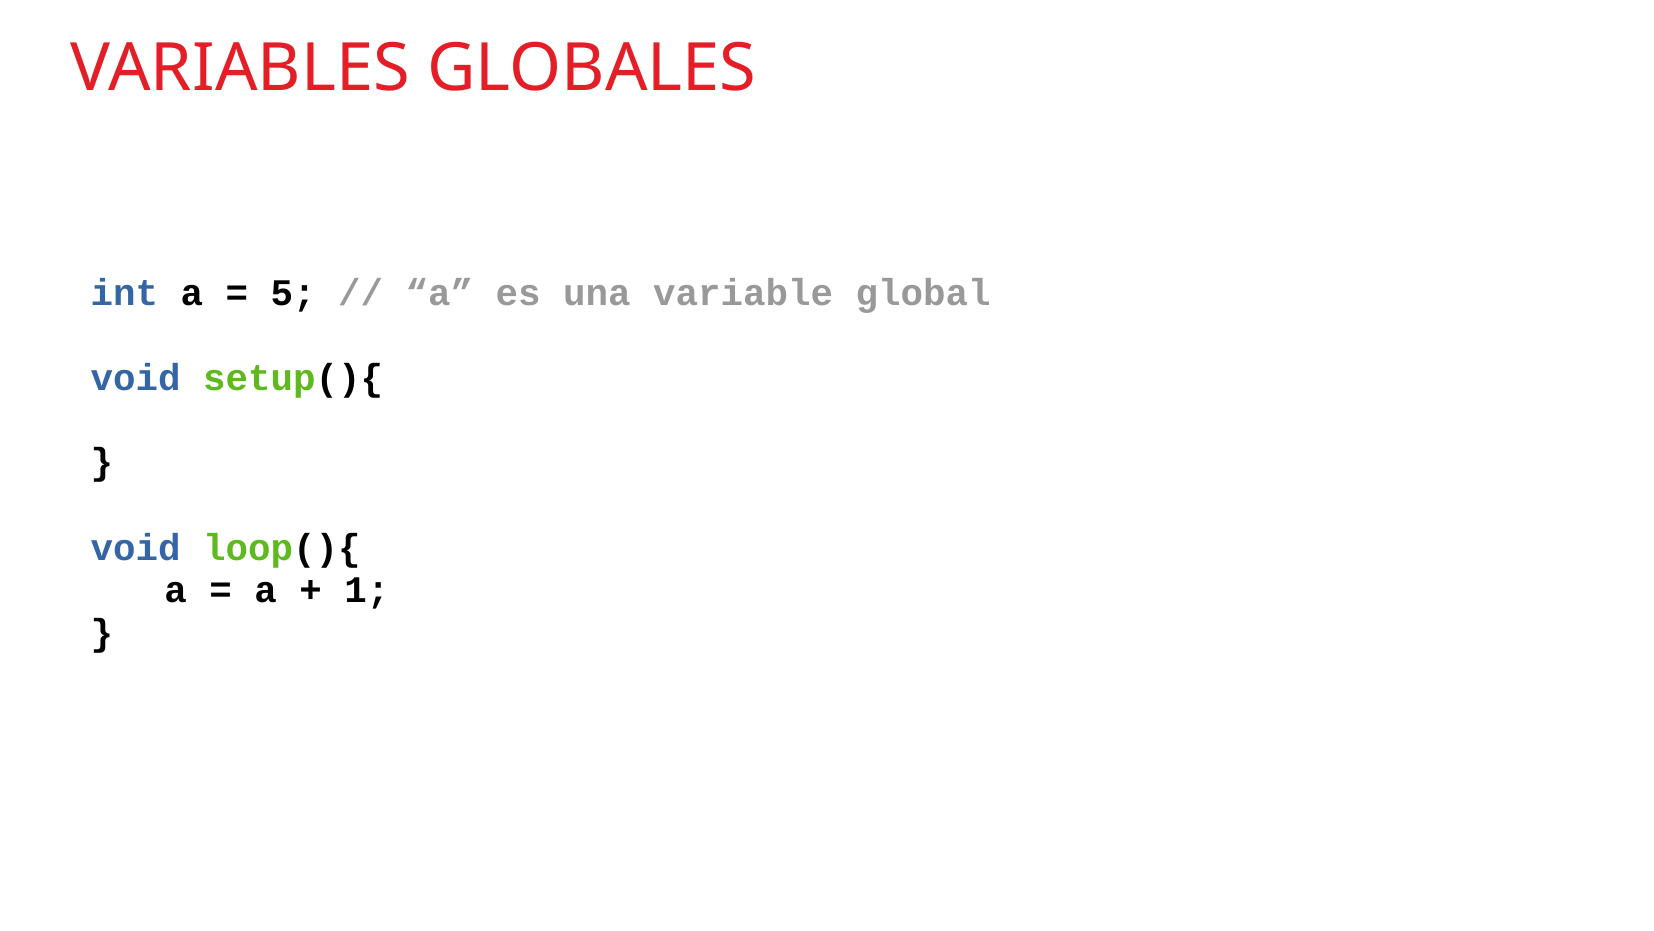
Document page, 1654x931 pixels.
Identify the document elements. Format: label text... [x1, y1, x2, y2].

text_box int a = 5; // “a” es una variable global void setup(){ } void loop(){ a = a + 1; } [75, 266, 1578, 664]
title VARIABLES GLOBALES [70, 11, 1347, 118]
